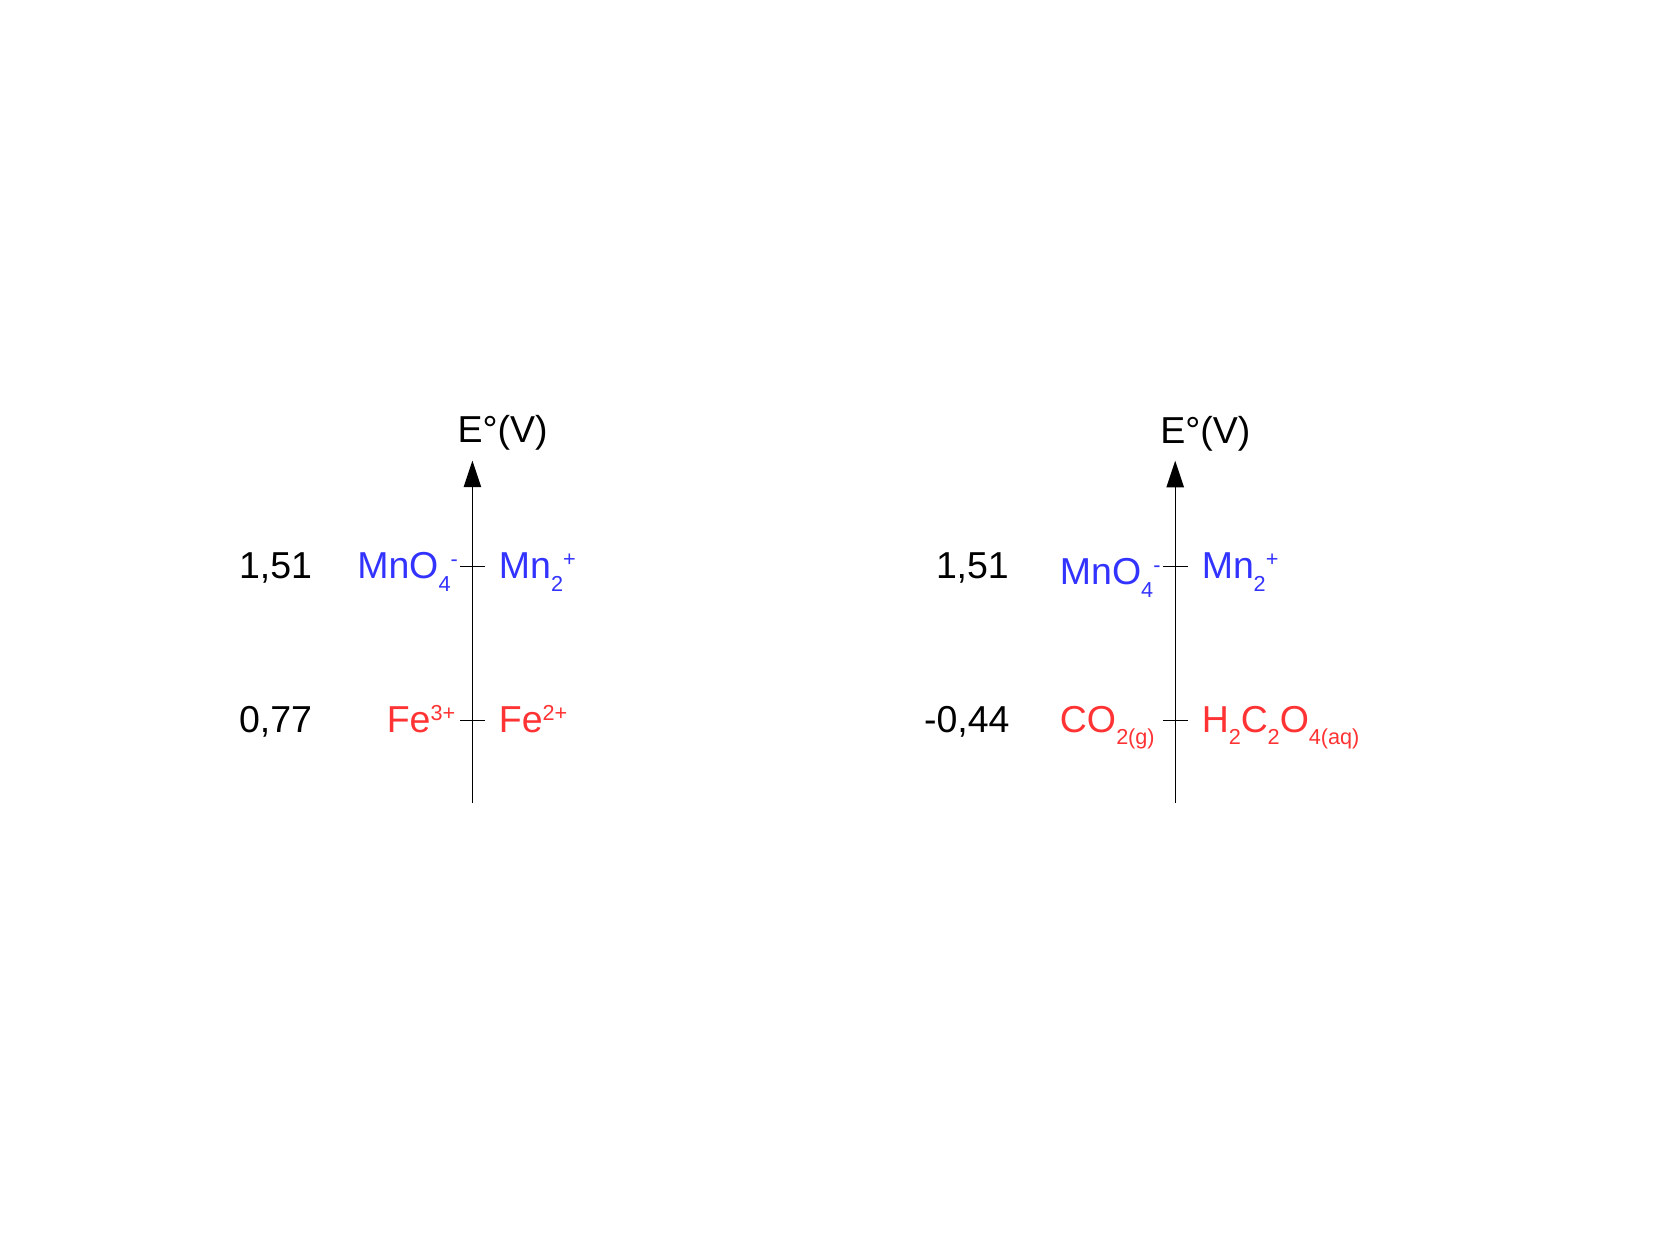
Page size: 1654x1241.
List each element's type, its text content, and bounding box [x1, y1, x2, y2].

text_box Fe2+ [484, 690, 591, 757]
text_box E°(V) [1145, 401, 1276, 459]
text_box Mn2+ [484, 537, 615, 604]
text_box CO2(g) [1045, 691, 1187, 757]
text_box MnO4- [1045, 543, 1188, 610]
text_box MnO4- [342, 537, 484, 604]
text_box -0,44 [909, 691, 1028, 748]
text_box 1,51 [921, 537, 1028, 595]
text_box H2C2O4(aq) [1187, 691, 1400, 757]
text_box E°(V) [442, 401, 567, 461]
text_box Mn2+ [1187, 537, 1312, 604]
text_box 0,77 [224, 691, 331, 748]
text_box Fe3+ [372, 690, 473, 748]
text_box 1,51 [224, 537, 331, 595]
